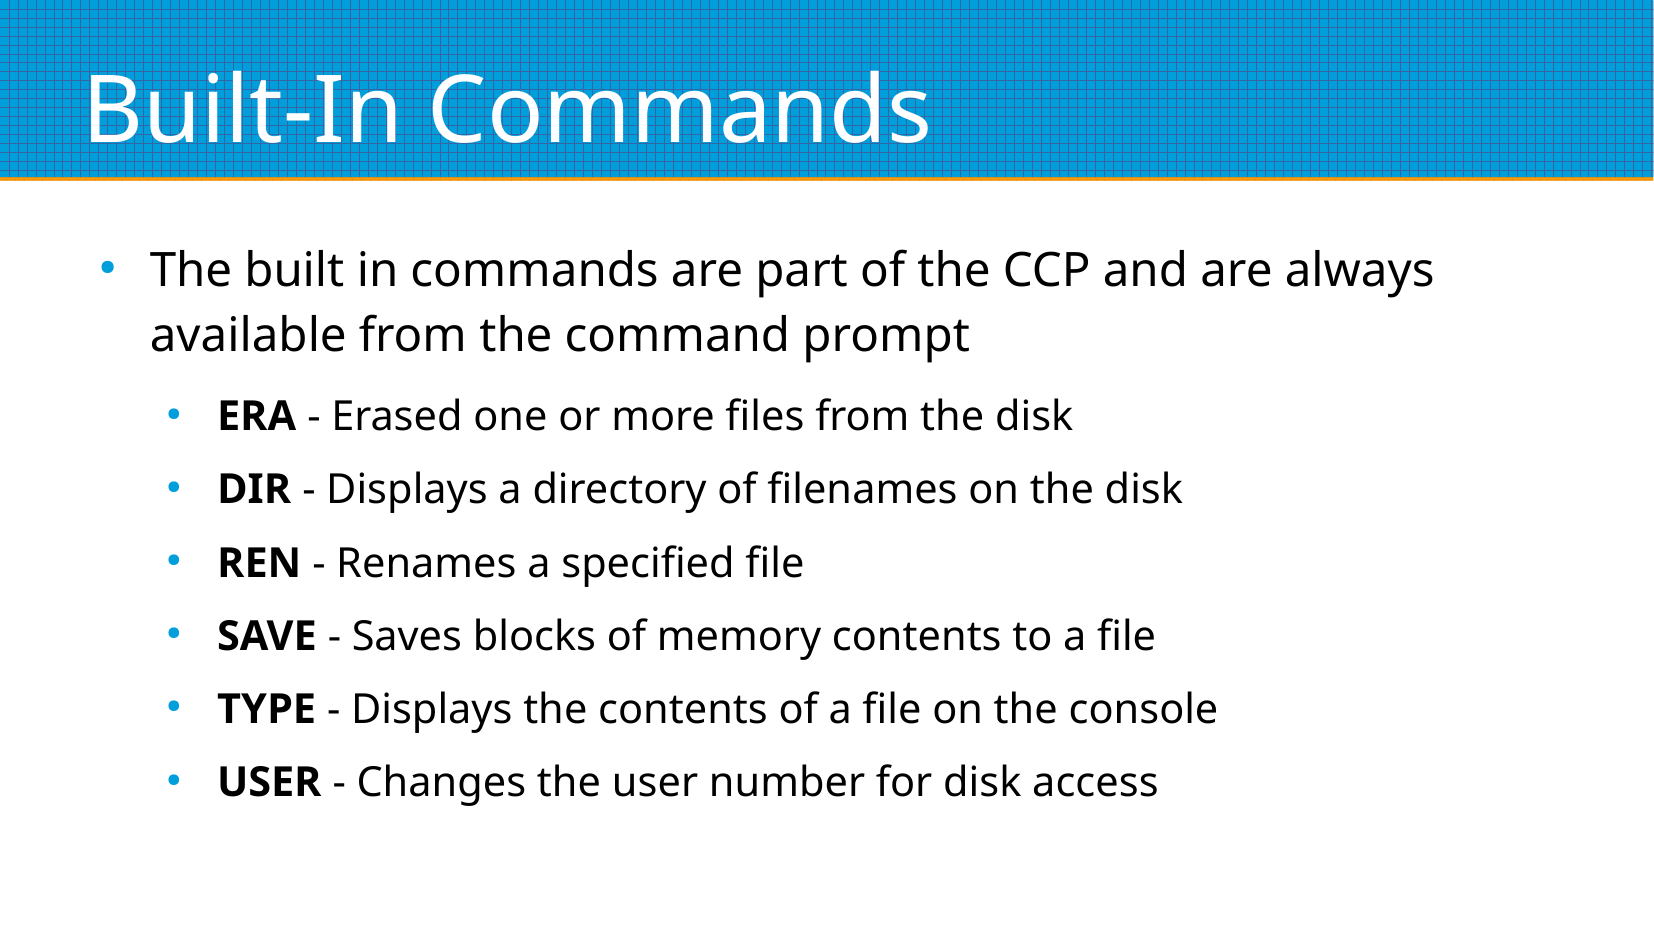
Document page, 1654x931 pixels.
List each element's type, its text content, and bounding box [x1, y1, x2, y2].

list The built in commands are part of the CCP and are always available from the command prompt ERA - Erased one or more files from the disk DIR - Displays a directory of filenames on the disk REN - Renames a specified file SAVE - Saves blocks of memory contents to a file TYPE - Displays the contents of a file on the console USER - Changes the user number for disk access [82, 236, 1563, 811]
title Built-In Commands [82, 14, 1571, 171]
